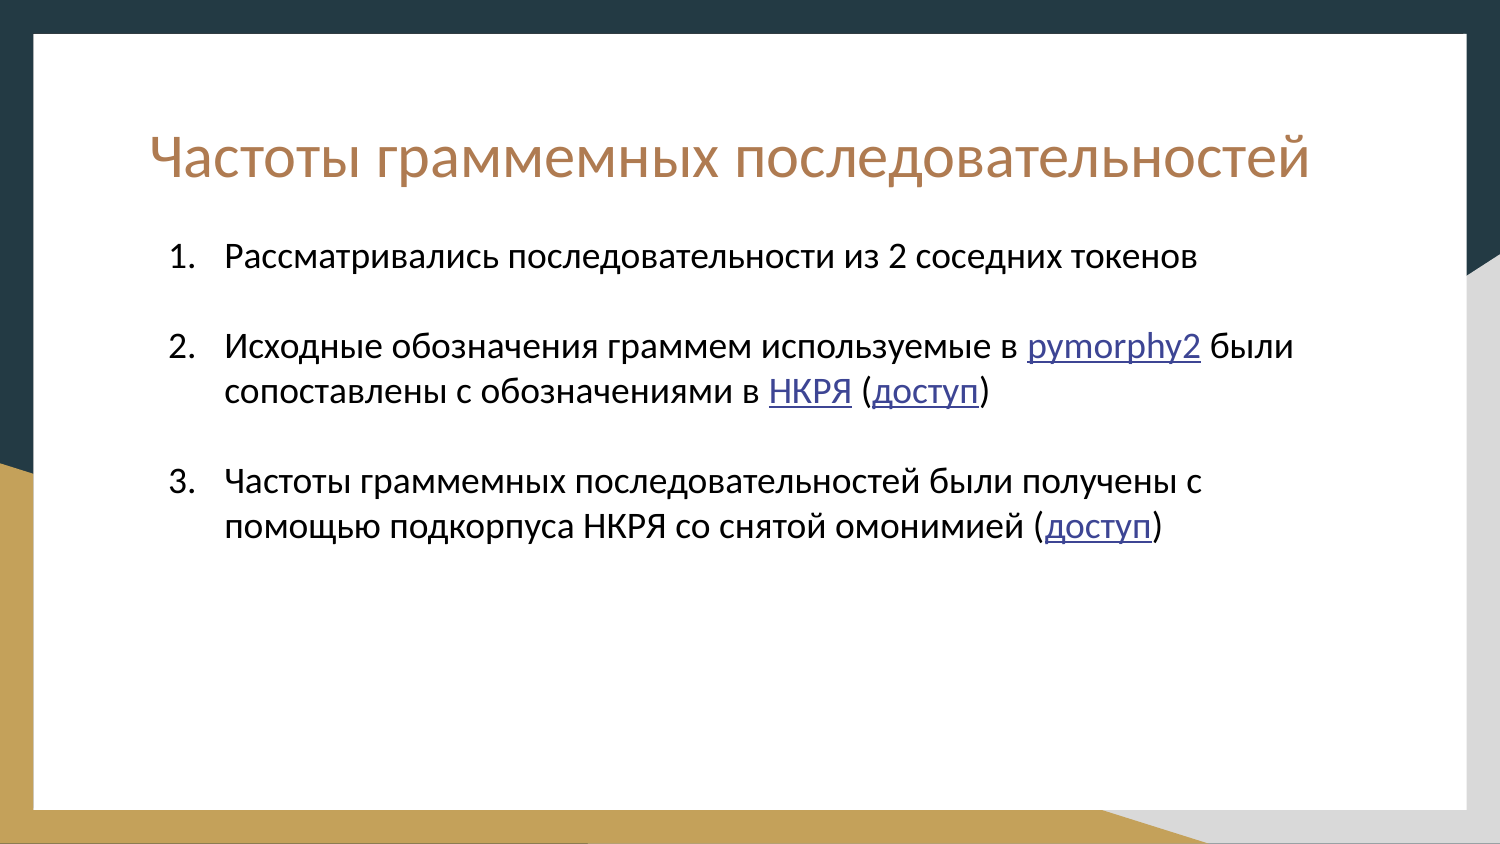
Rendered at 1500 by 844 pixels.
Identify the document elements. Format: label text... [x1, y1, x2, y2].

list Рассматривались последовательности из 2 соседних токенов Исходные обозначения граммем используемые в pymorphy2 были сопоставлены с обозначениями в НКРЯ (доступ) Частоты граммемных последовательностей были получены с помощью подкорпуса НКРЯ со снятой омонимией (доступ) [134, 216, 1366, 740]
title Частоты граммемных последовательностей [134, 99, 1366, 216]
